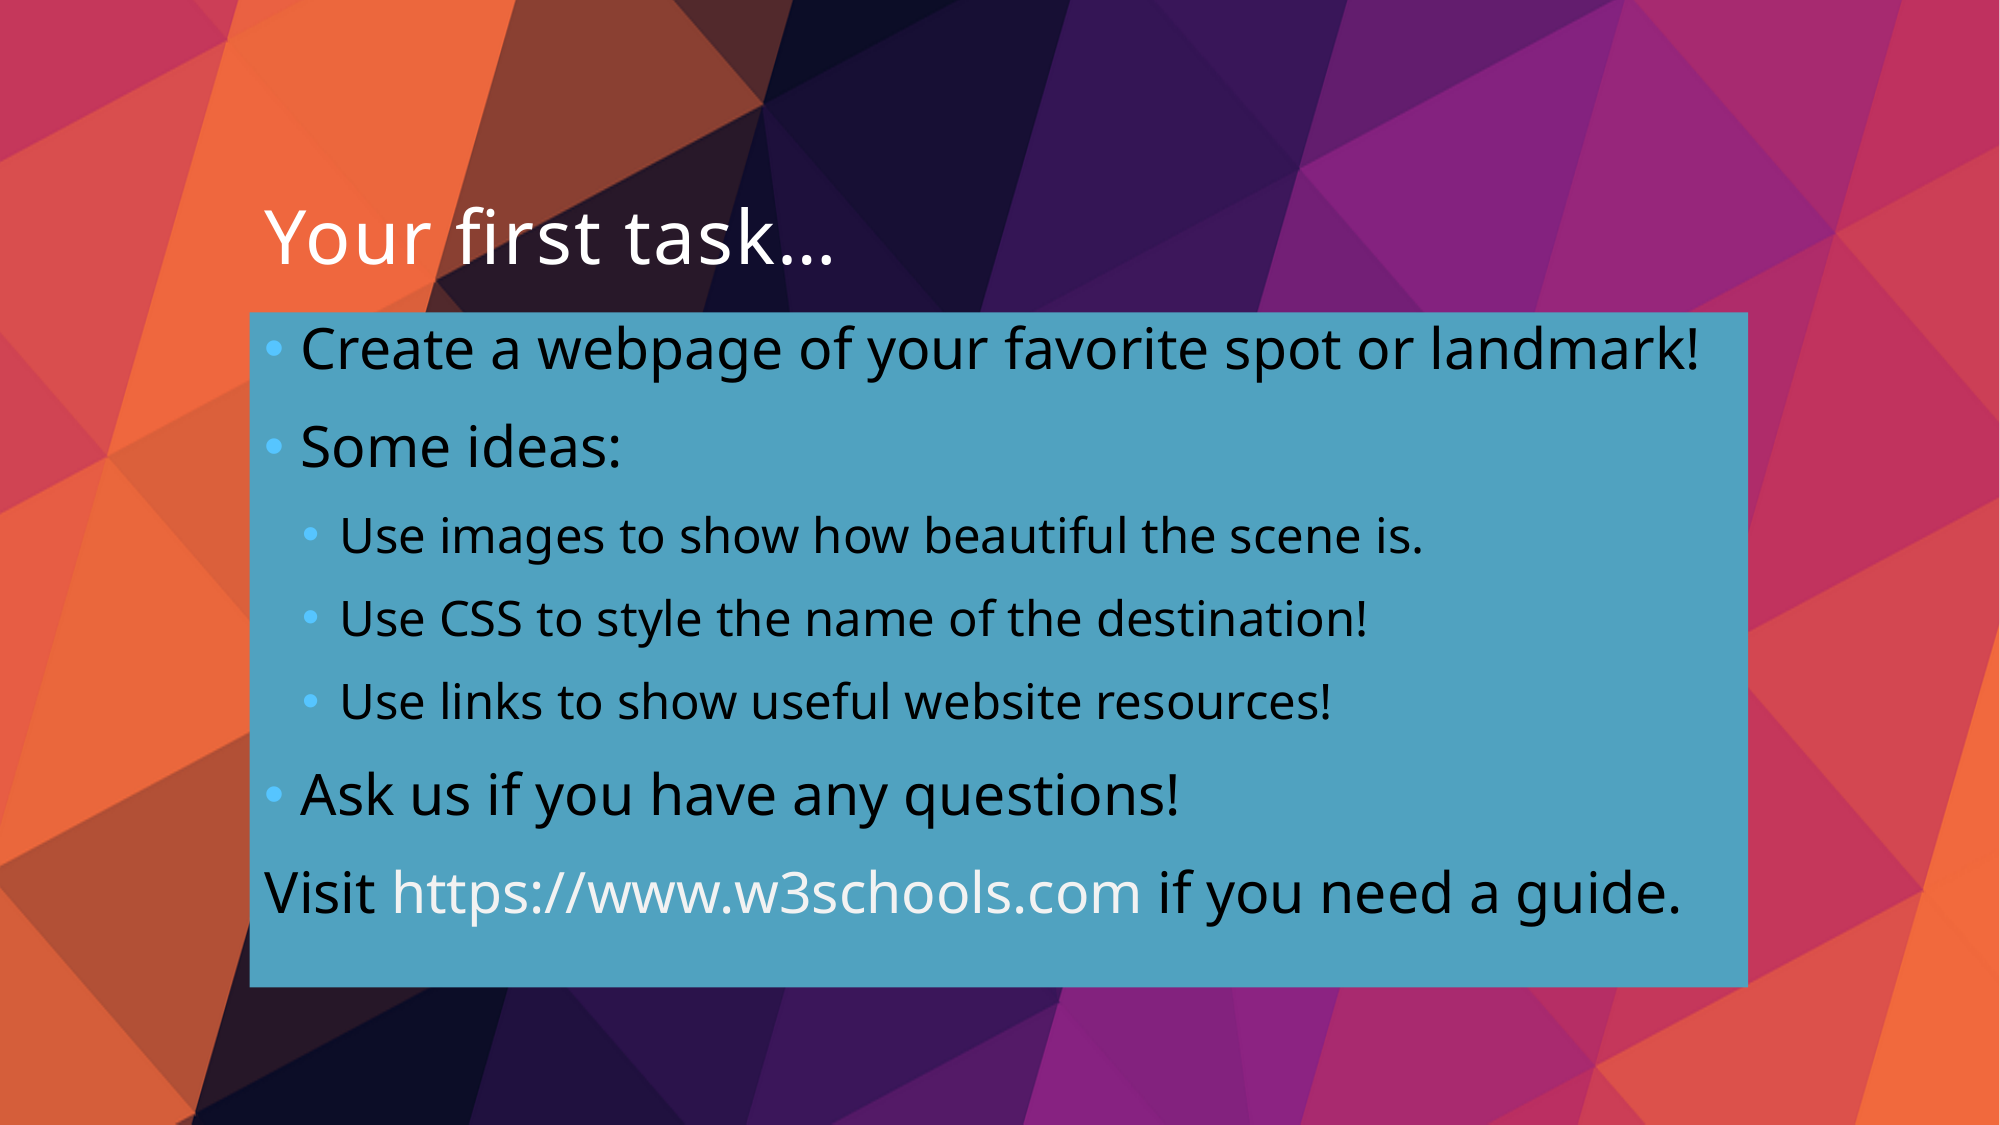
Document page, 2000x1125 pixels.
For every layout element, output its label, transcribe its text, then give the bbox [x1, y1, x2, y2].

title Your first task… [249, 62, 1750, 288]
picture [0, 0, 2000, 1125]
text_box Create a webpage of your favorite spot or landmark! Some ideas: Use images to show how beautiful the scene is. Use CSS to style the name of the destination! Use links to show useful website resources! Ask us if you have any questions! Visit https://www.w3schools.com if you need a guide. [249, 312, 1749, 988]
